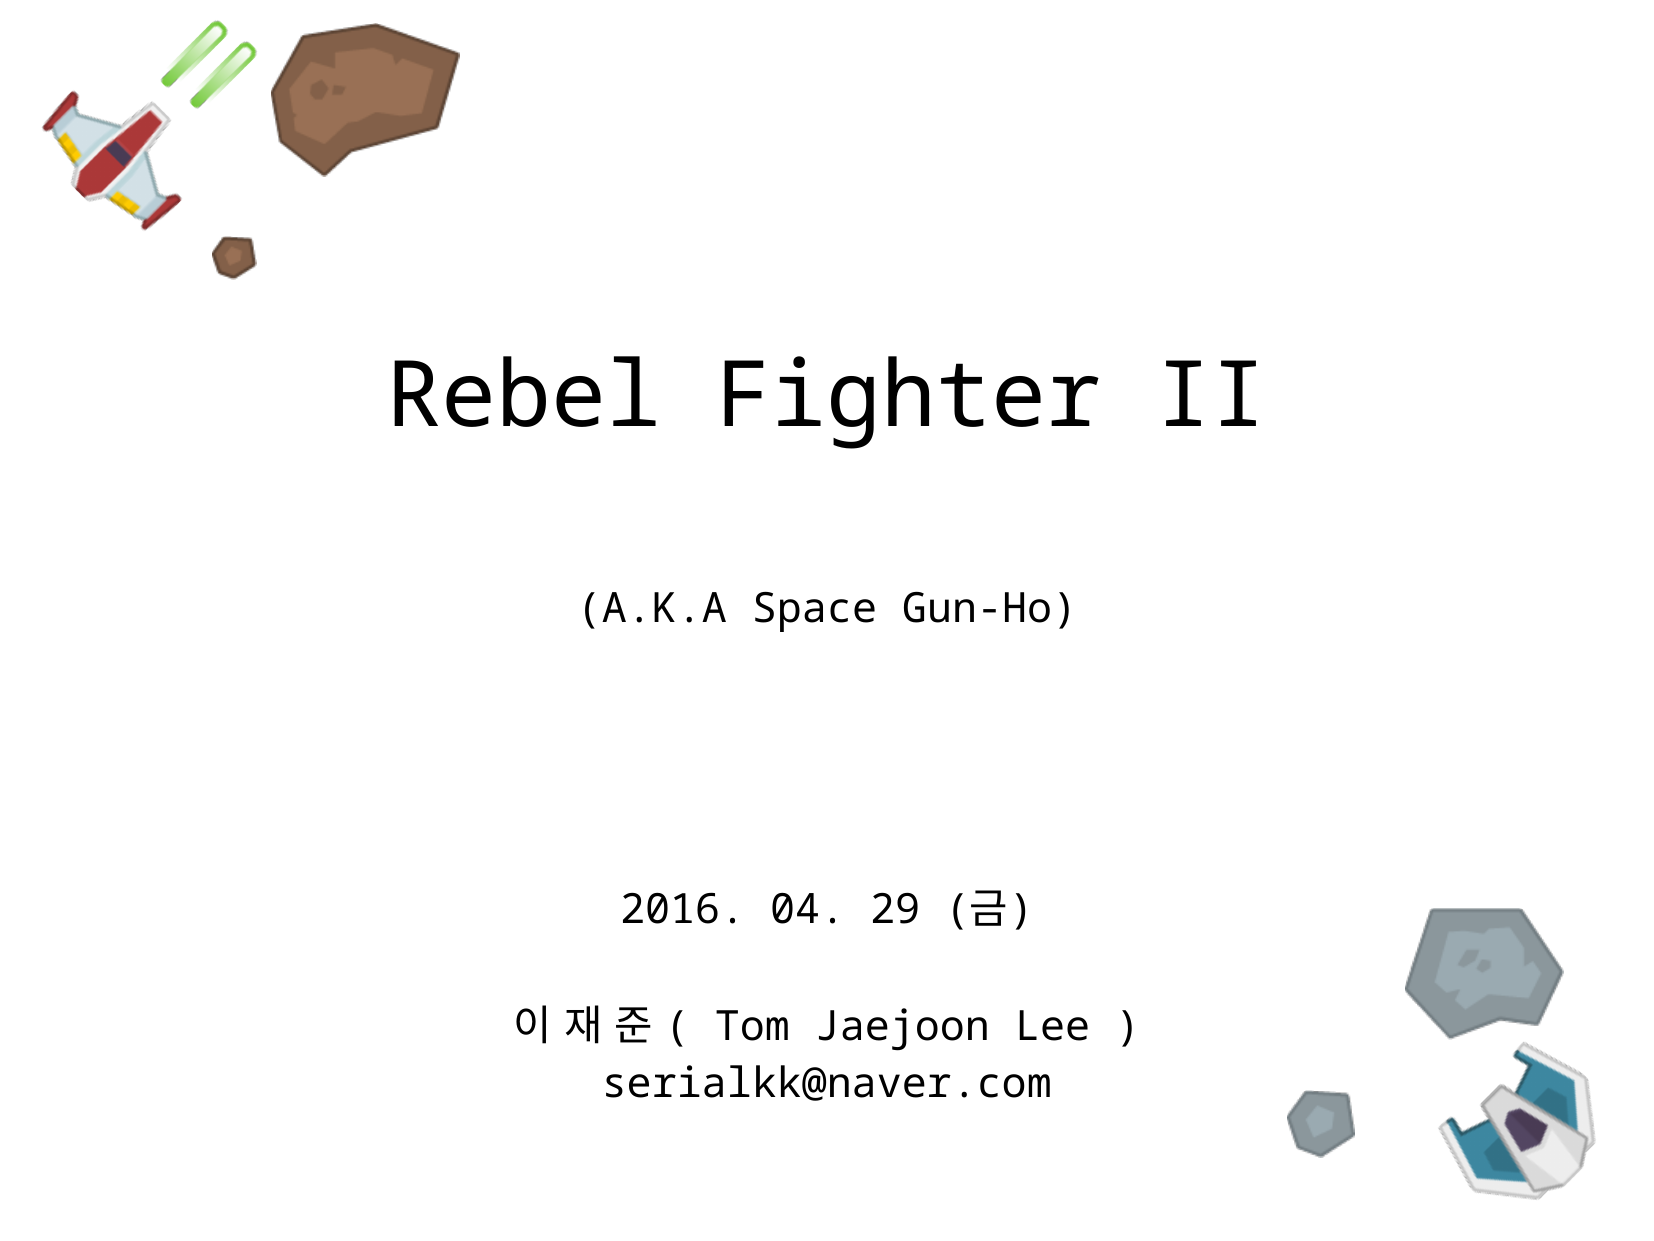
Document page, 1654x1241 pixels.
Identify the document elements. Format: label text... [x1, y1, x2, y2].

title Rebel Fighter II (A.K.A Space Gun-Ho) [82, 368, 1571, 595]
subtitle 2016. 04. 29 (금) 이 재 준 ( Tom Jaejoon Lee ) serialkk@naver.com [82, 779, 1571, 1241]
picture [212, 236, 257, 280]
picture [1287, 1090, 1355, 1158]
picture [156, 17, 231, 92]
picture [271, 23, 460, 177]
picture [185, 38, 260, 113]
picture [1405, 908, 1630, 1235]
picture [24, 55, 217, 249]
